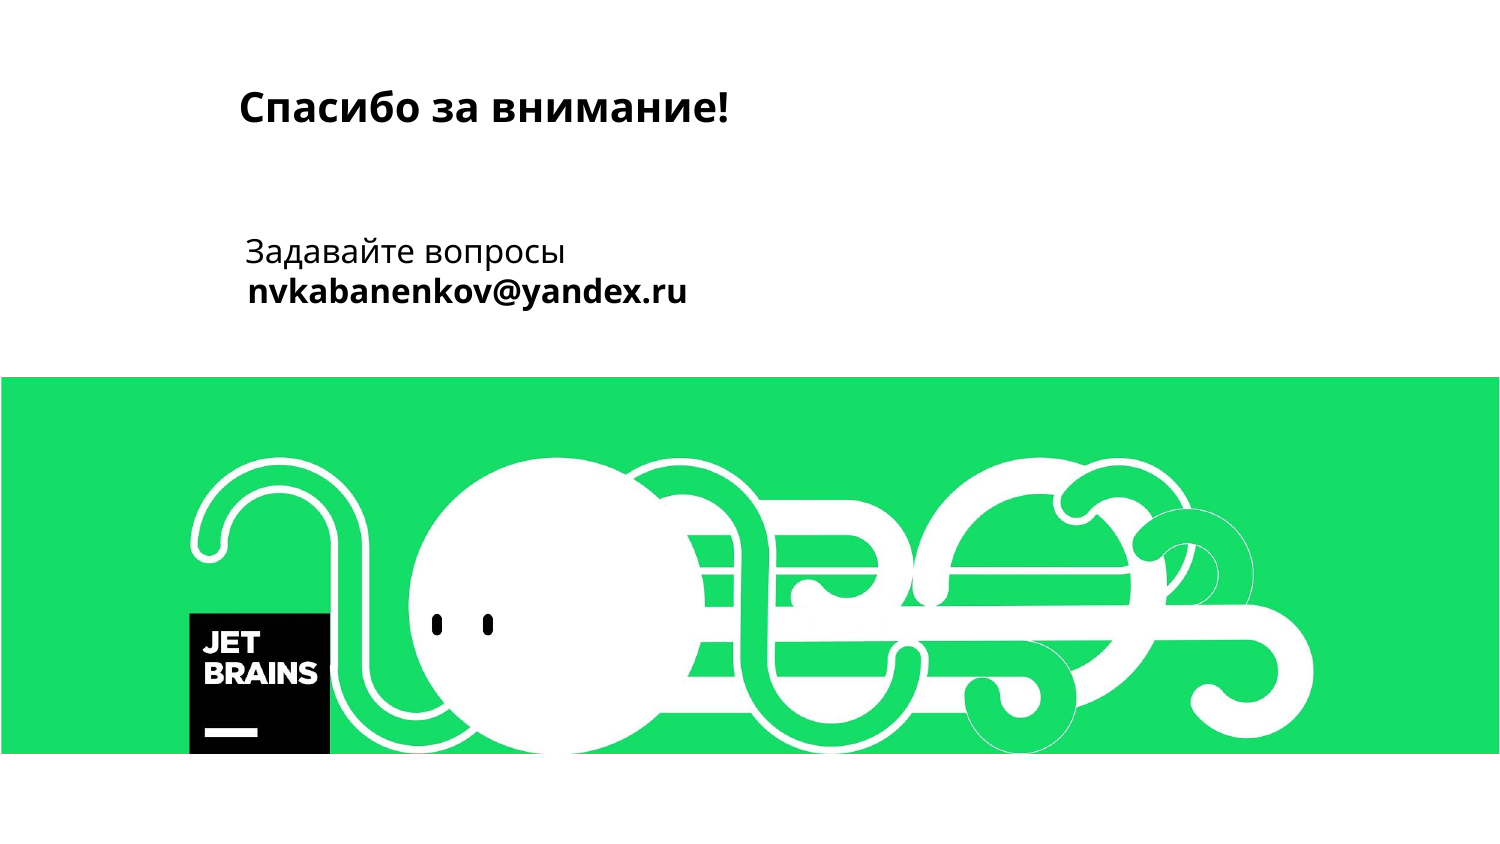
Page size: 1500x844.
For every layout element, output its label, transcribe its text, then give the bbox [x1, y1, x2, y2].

picture [0, 377, 1500, 754]
text_box Спасибо за внимание! Задавайте вопросы nvkabanenkov@yandex.ru [223, 65, 1321, 318]
